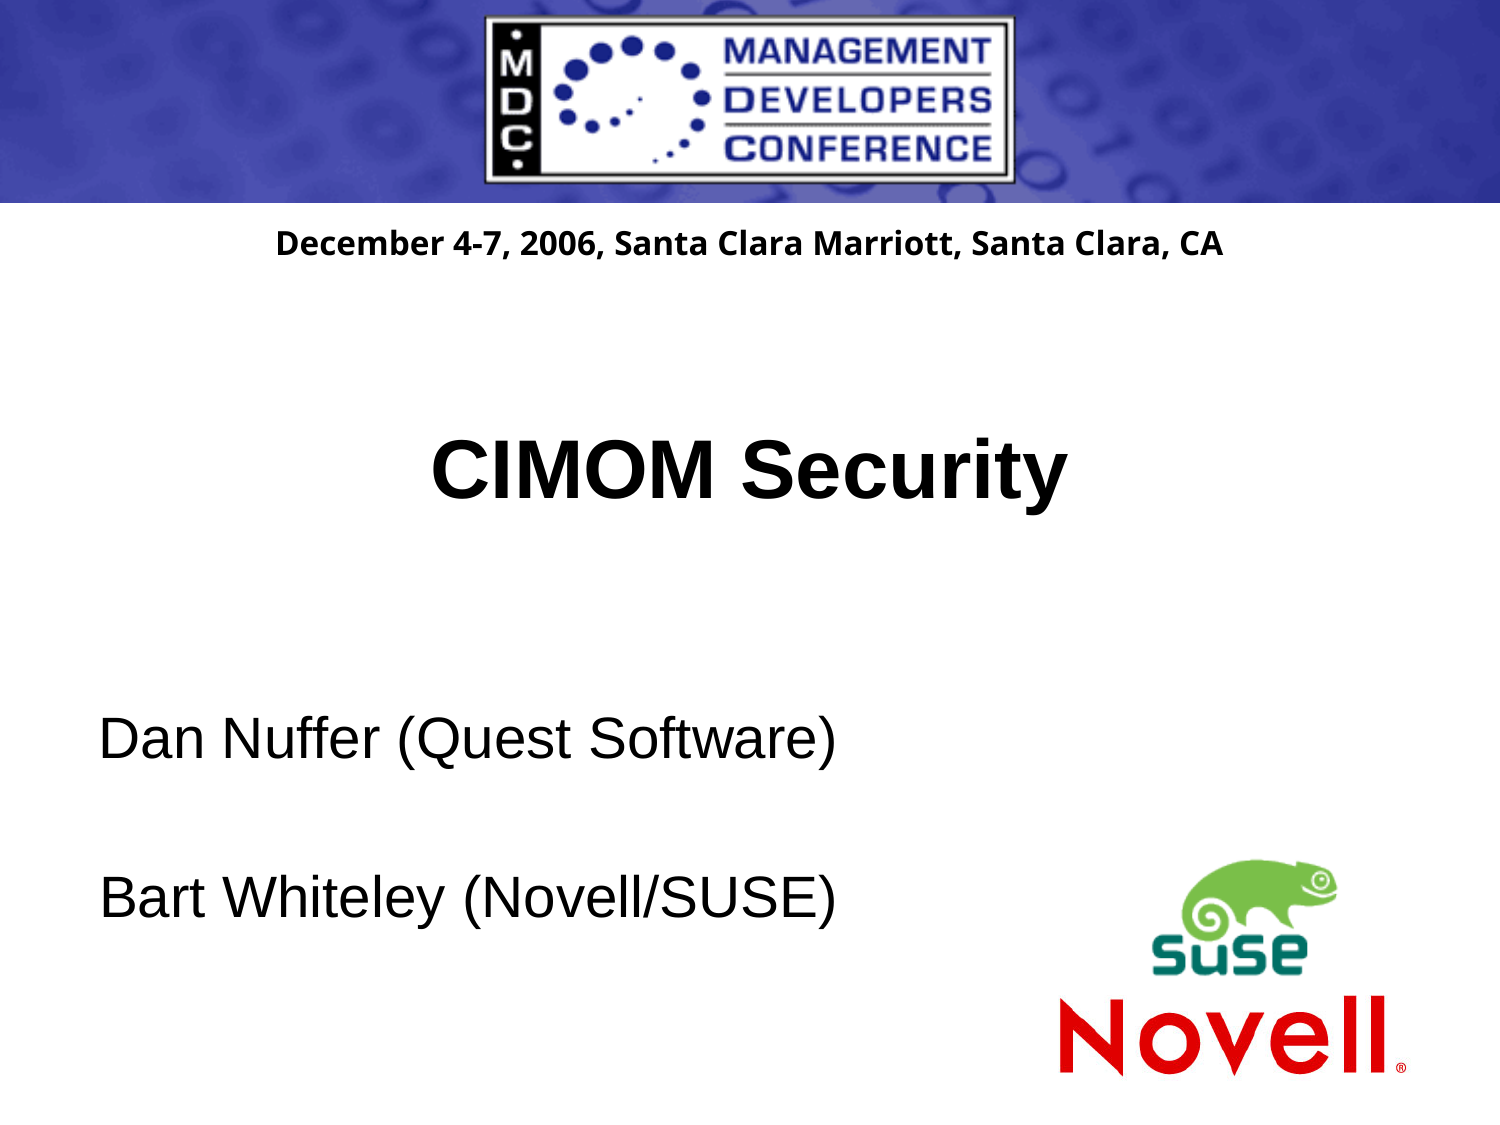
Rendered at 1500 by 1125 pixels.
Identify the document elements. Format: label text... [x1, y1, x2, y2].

picture [1050, 787, 1413, 1083]
title CIMOM Security [112, 349, 1388, 591]
subtitle Dan Nuffer (Quest Software) Bart Whiteley (Novell/SUSE) [75, 697, 863, 938]
picture [0, 0, 1500, 203]
